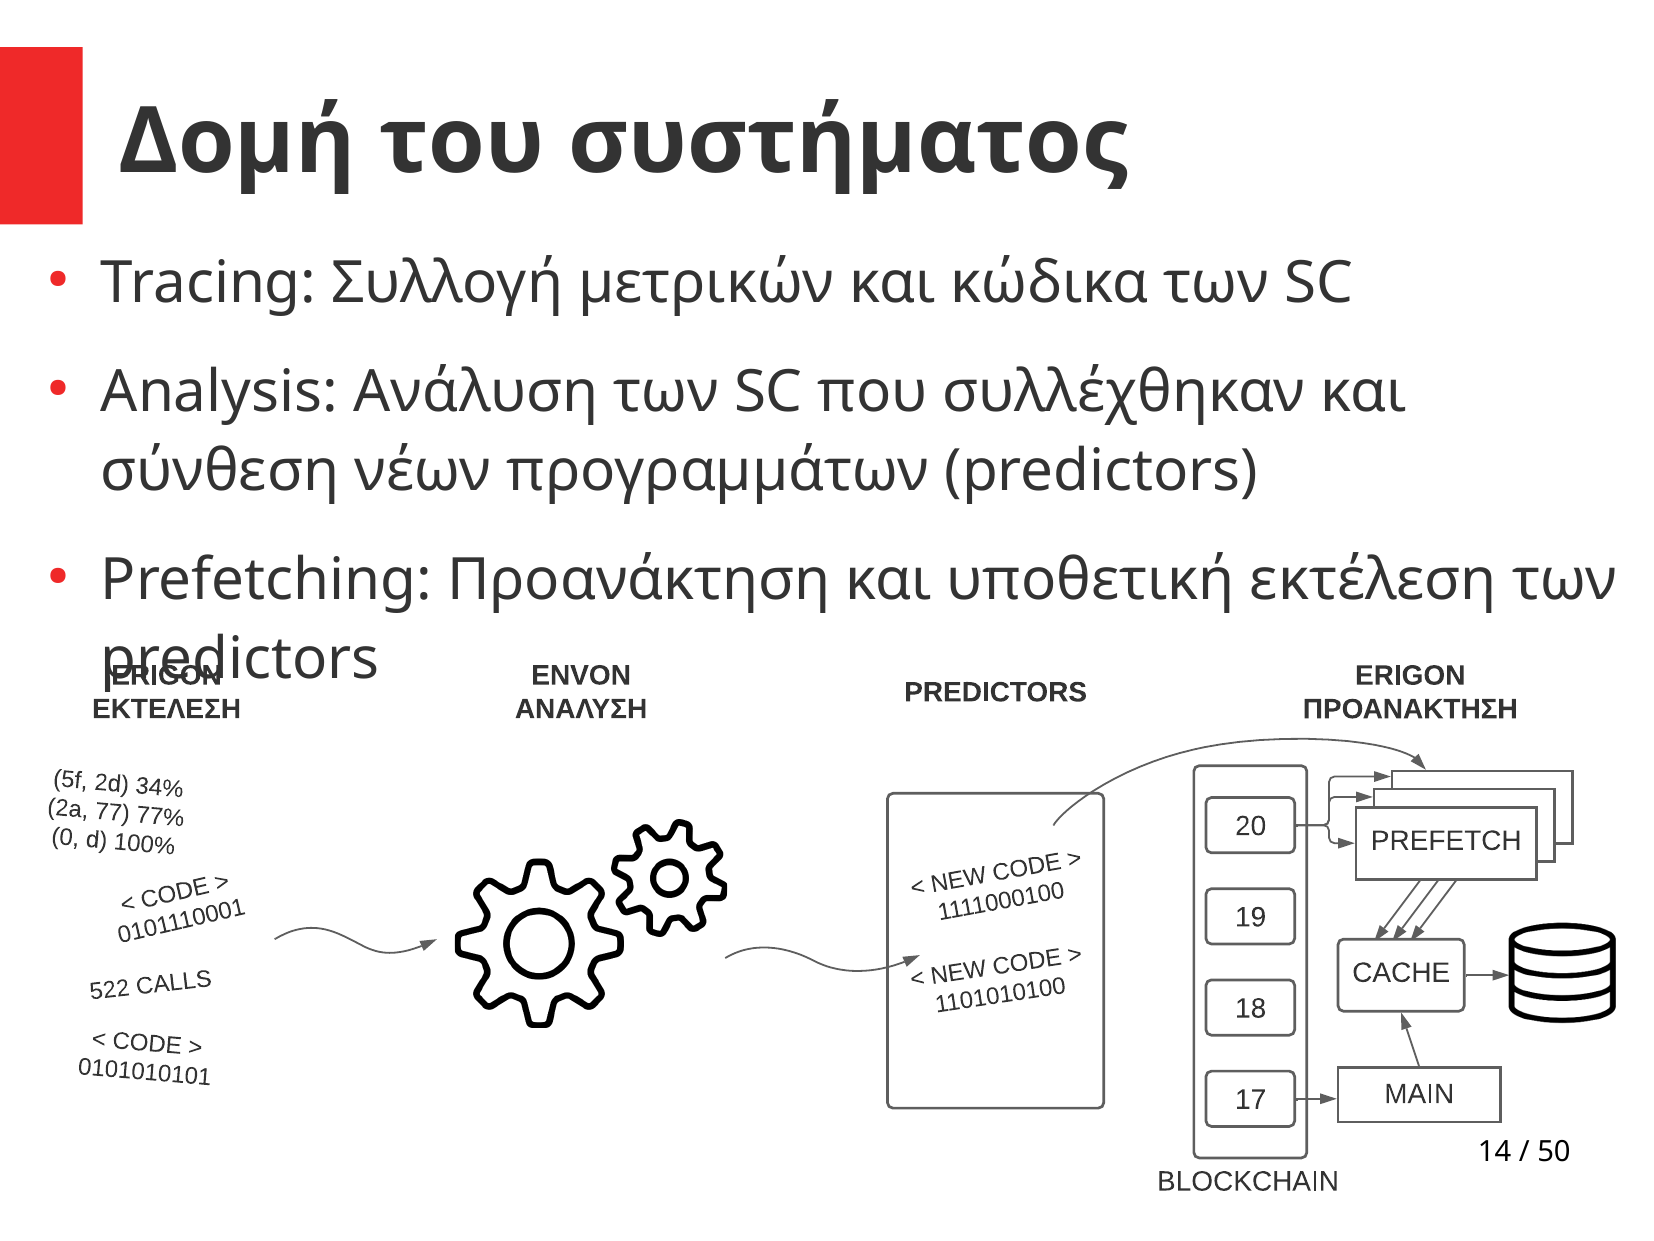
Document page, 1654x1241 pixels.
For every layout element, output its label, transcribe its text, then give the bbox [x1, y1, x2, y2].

picture [0, 639, 1639, 1231]
title Δομή του συστήματος [118, 33, 1571, 240]
list Tracing: Συλλογή μετρικών και κώδικα των SC Analysis: Ανάλυση των SC που συλλέχθηκαν και σύνθεση νέων προγραμμάτων (predictors) Prefetching: Προανάκτηση και υποθετική εκτέλεση των predictors [30, 240, 1621, 639]
